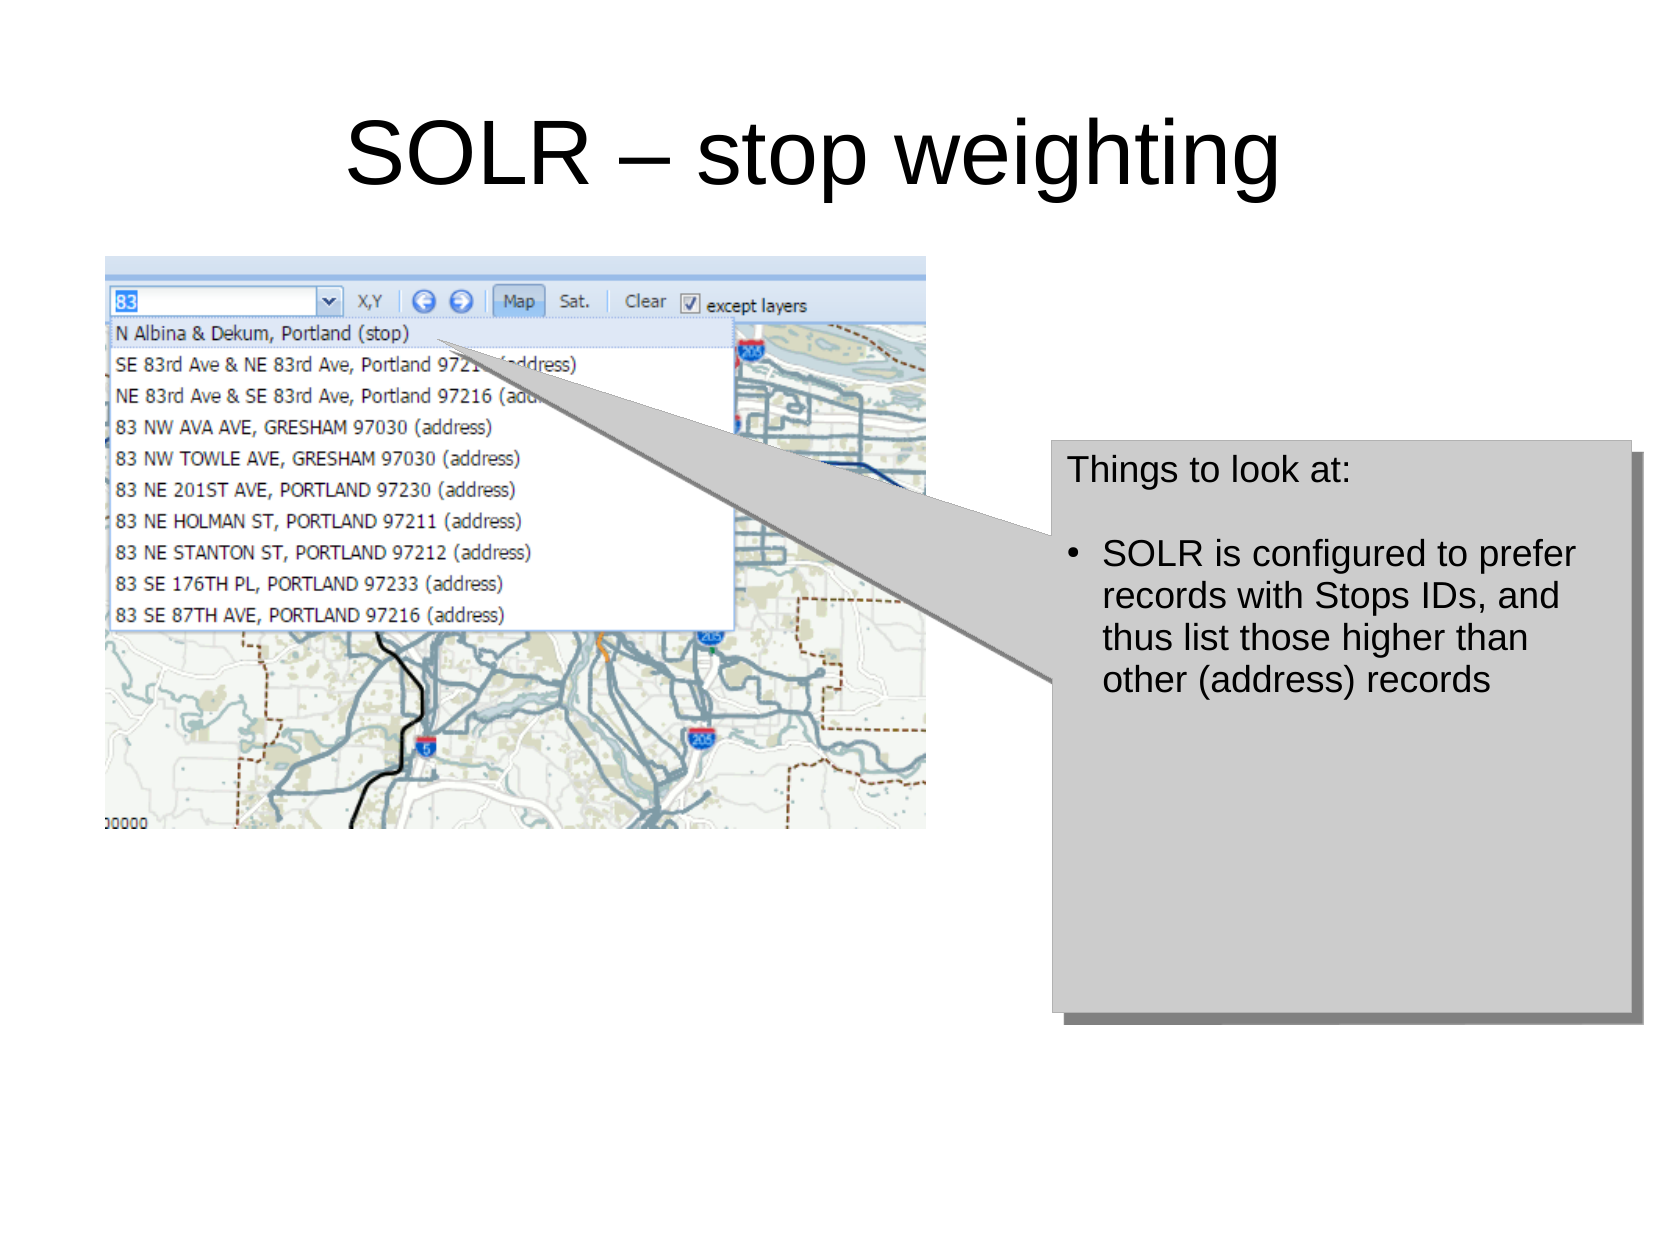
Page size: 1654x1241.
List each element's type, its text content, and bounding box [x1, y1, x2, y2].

picture [105, 257, 926, 829]
text_box Things to look at: SOLR is configured to prefer records with Stops IDs, and thus list those higher than other (address) records [437, 339, 1632, 1013]
title SOLR – stop weighting [82, 49, 1571, 257]
